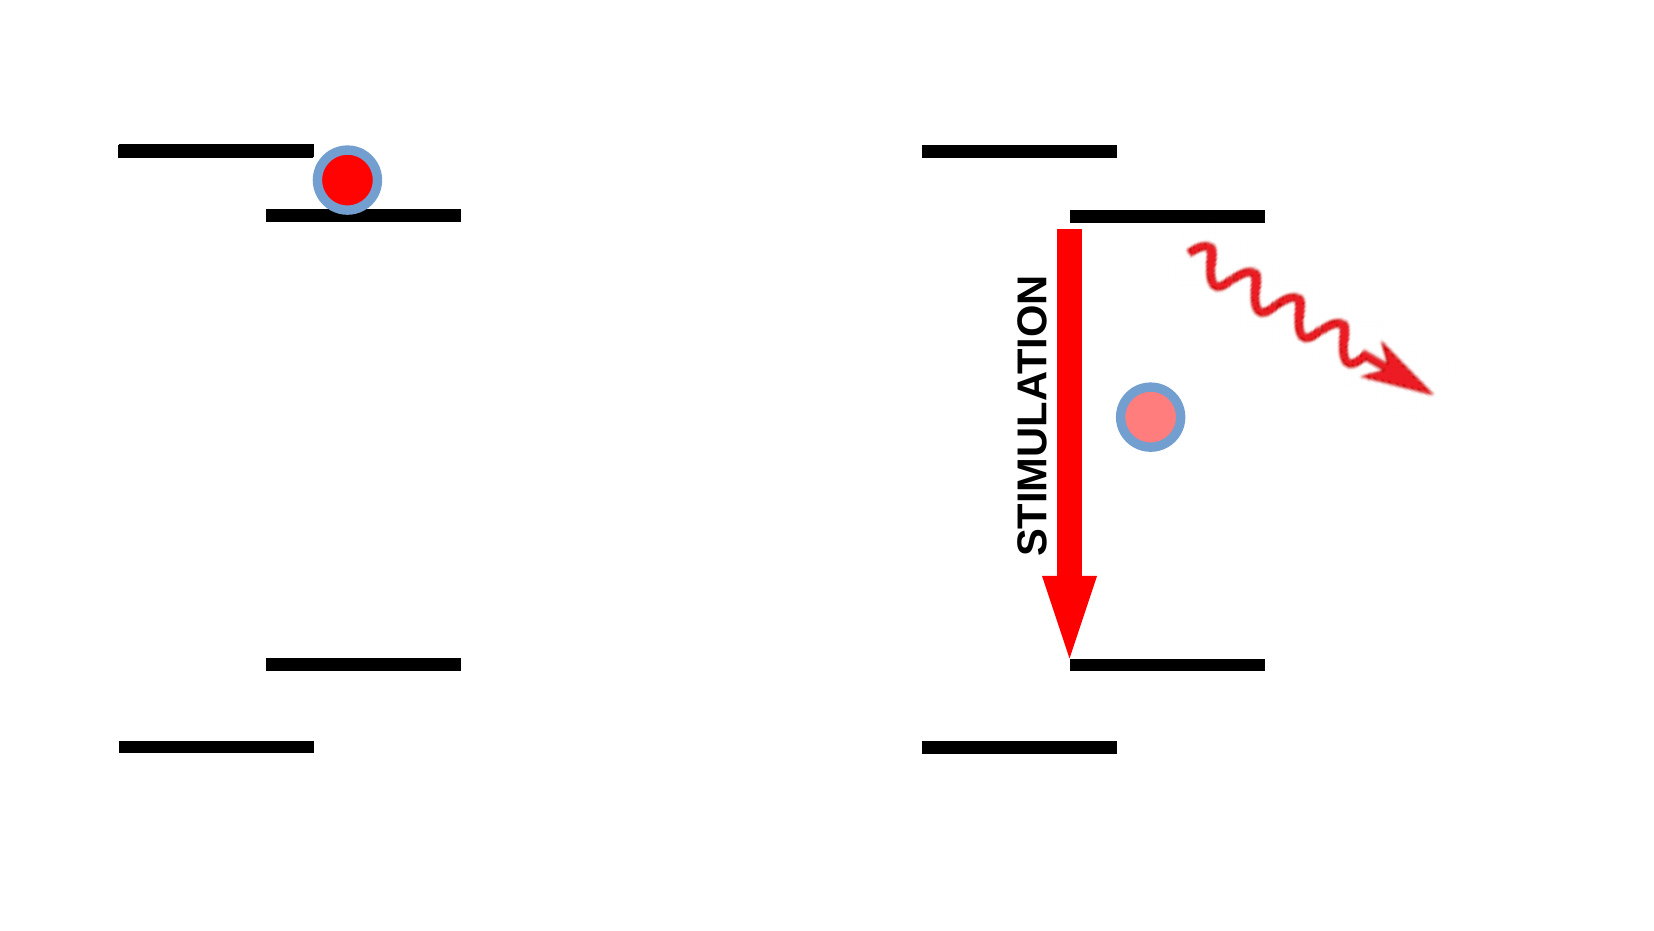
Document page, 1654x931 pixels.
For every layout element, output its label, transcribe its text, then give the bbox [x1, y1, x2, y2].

text_box STIMULATION [1001, 160, 1063, 671]
text_box [317, 150, 378, 211]
picture [1156, 223, 1462, 432]
text_box [1120, 387, 1181, 448]
